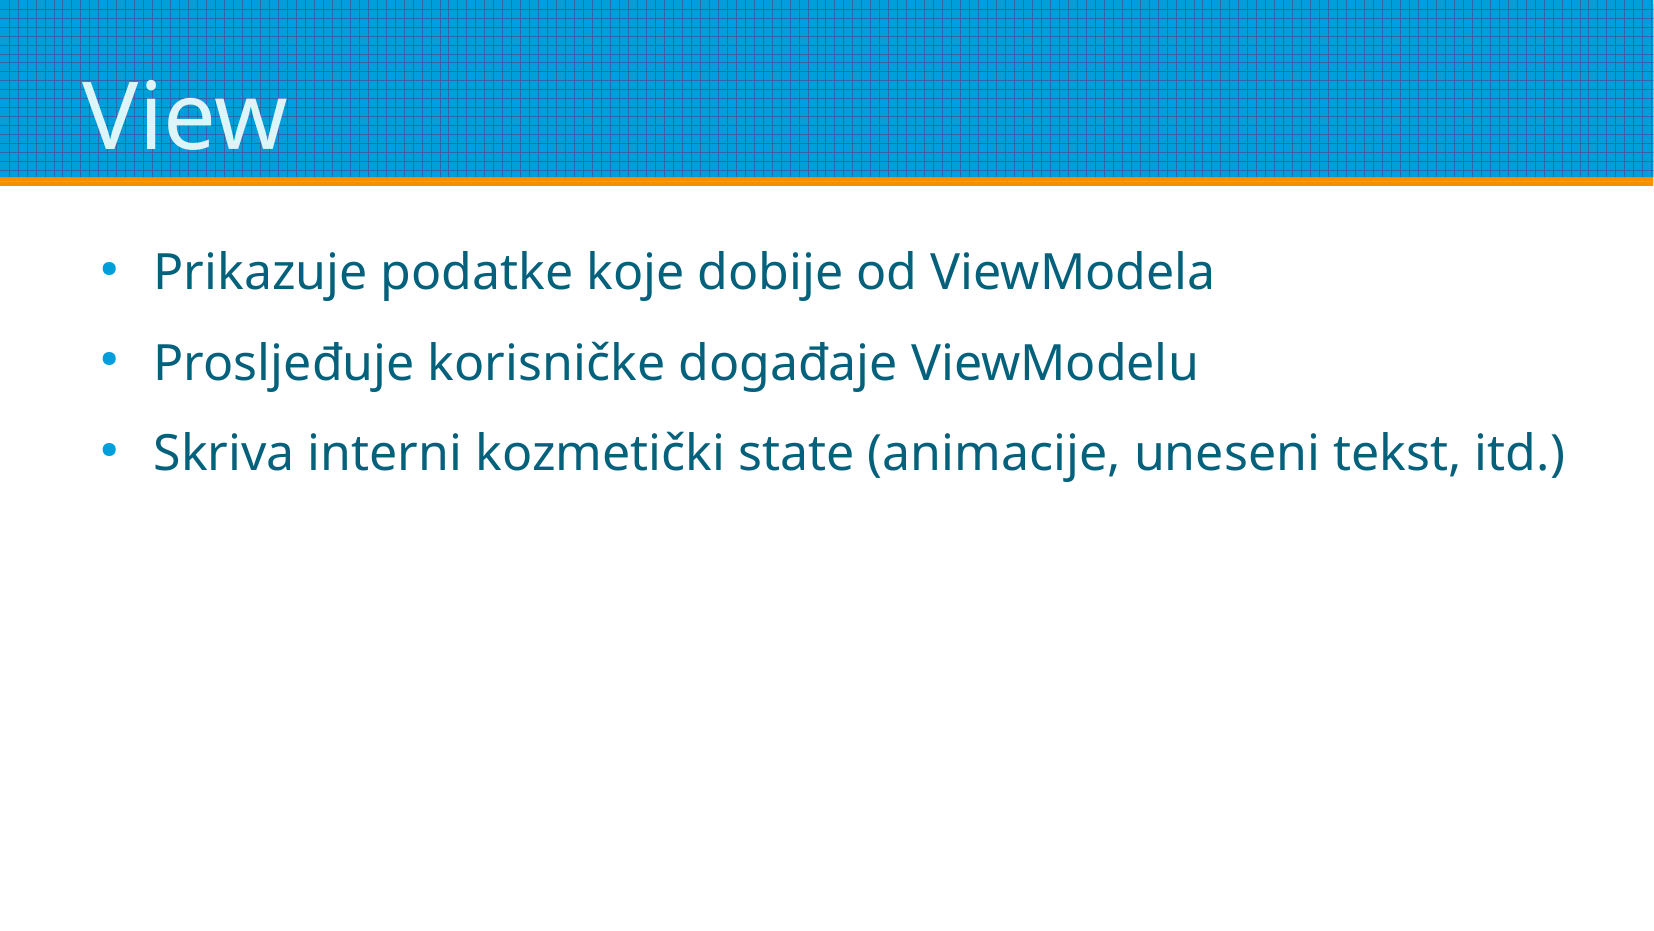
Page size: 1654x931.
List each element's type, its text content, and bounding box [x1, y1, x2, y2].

list Prikazuje podatke koje dobije od ViewModela Prosljeđuje korisničke događaje ViewModelu Skriva interni kozmetički state (animacije, uneseni tekst, itd.) [82, 236, 1571, 813]
title View [82, 14, 1571, 178]
